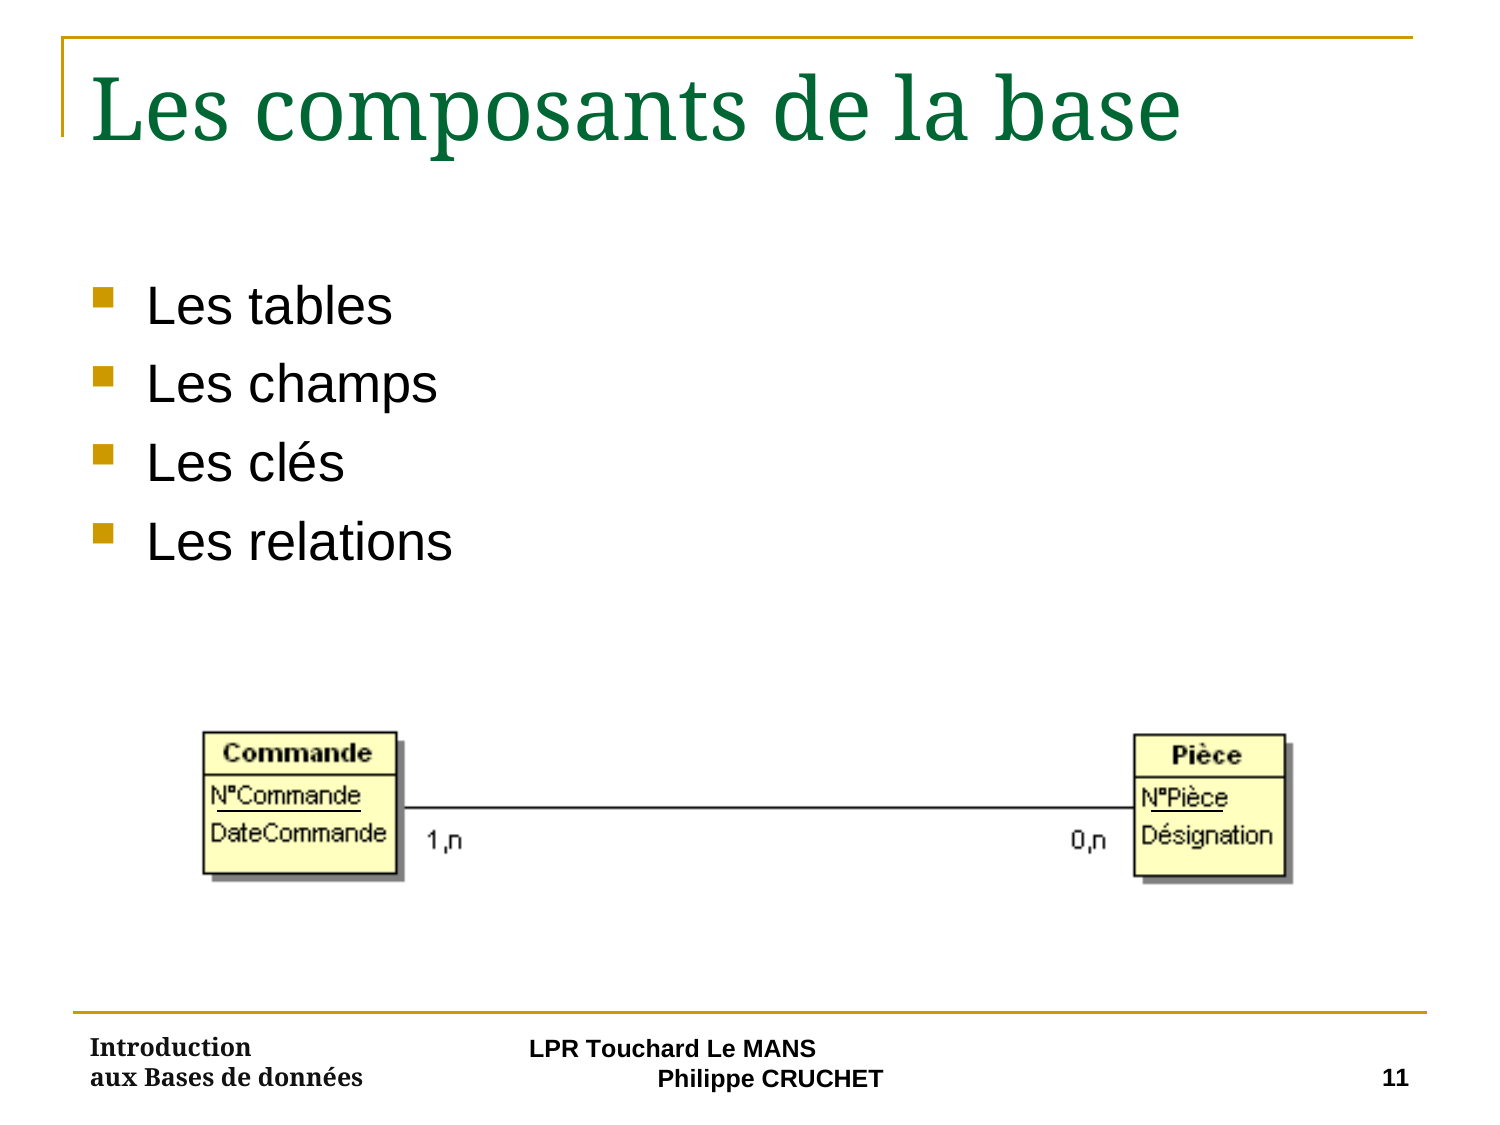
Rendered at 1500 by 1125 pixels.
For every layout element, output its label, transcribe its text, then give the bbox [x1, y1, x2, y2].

picture [135, 645, 1322, 913]
text_box <numéro> [1074, 1024, 1426, 1100]
list Les tables Les champs Les clés Les relations [75, 262, 1426, 622]
text_box LPR Touchard Le MANS Philippe CRUCHET [512, 1025, 988, 1101]
title Les composants de la base [75, 45, 1426, 233]
